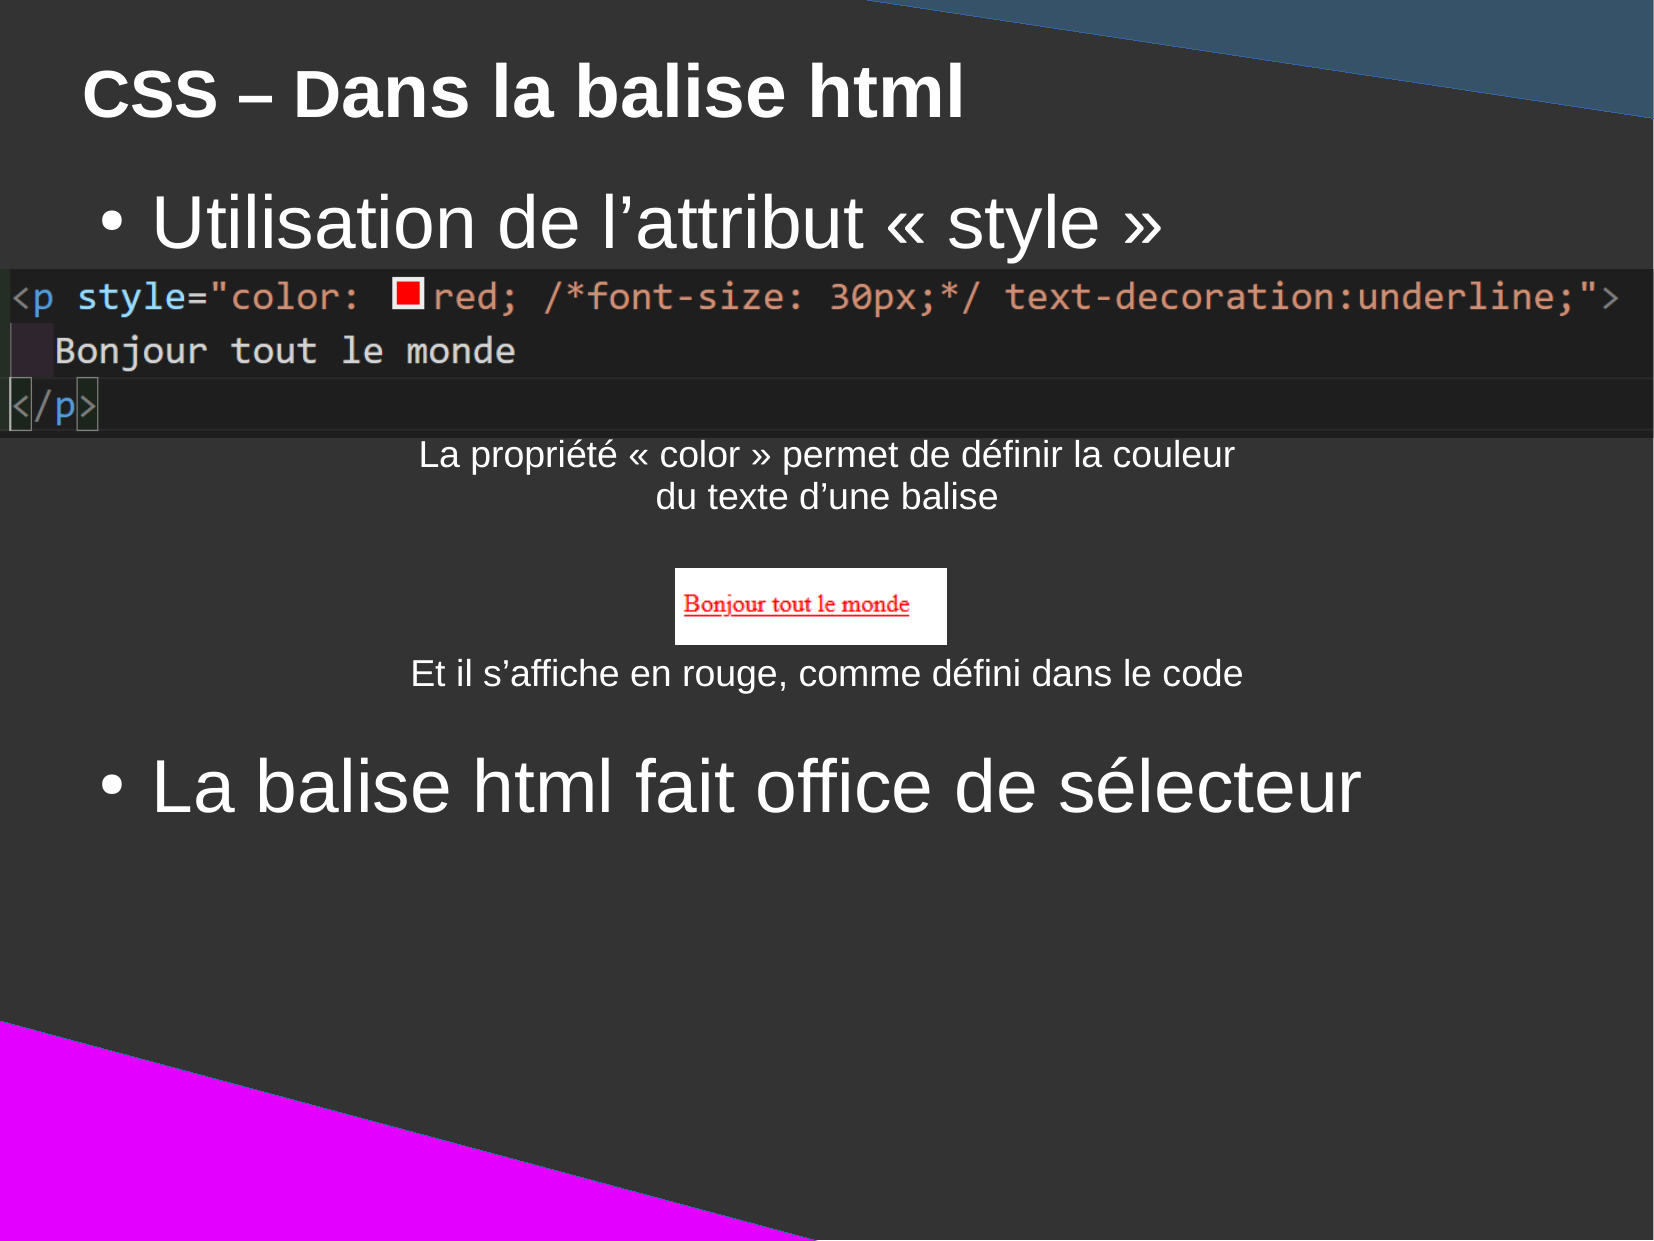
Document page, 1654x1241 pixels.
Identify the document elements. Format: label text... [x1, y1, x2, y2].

text_box Et il s’affiche en rouge, comme défini dans le code [390, 645, 1265, 744]
list La balise html fait office de sélecteur [81, 744, 1606, 864]
text_box [0, 1020, 819, 1241]
list Utilisation de l’attribut « style » [81, 180, 1606, 269]
text_box [867, 0, 1654, 119]
picture [675, 568, 947, 646]
picture [0, 269, 1654, 438]
title CSS – Dans la balise html [82, 49, 1571, 153]
text_box La propriété « color » permet de définir la couleur du texte d’une balise [390, 438, 1265, 526]
